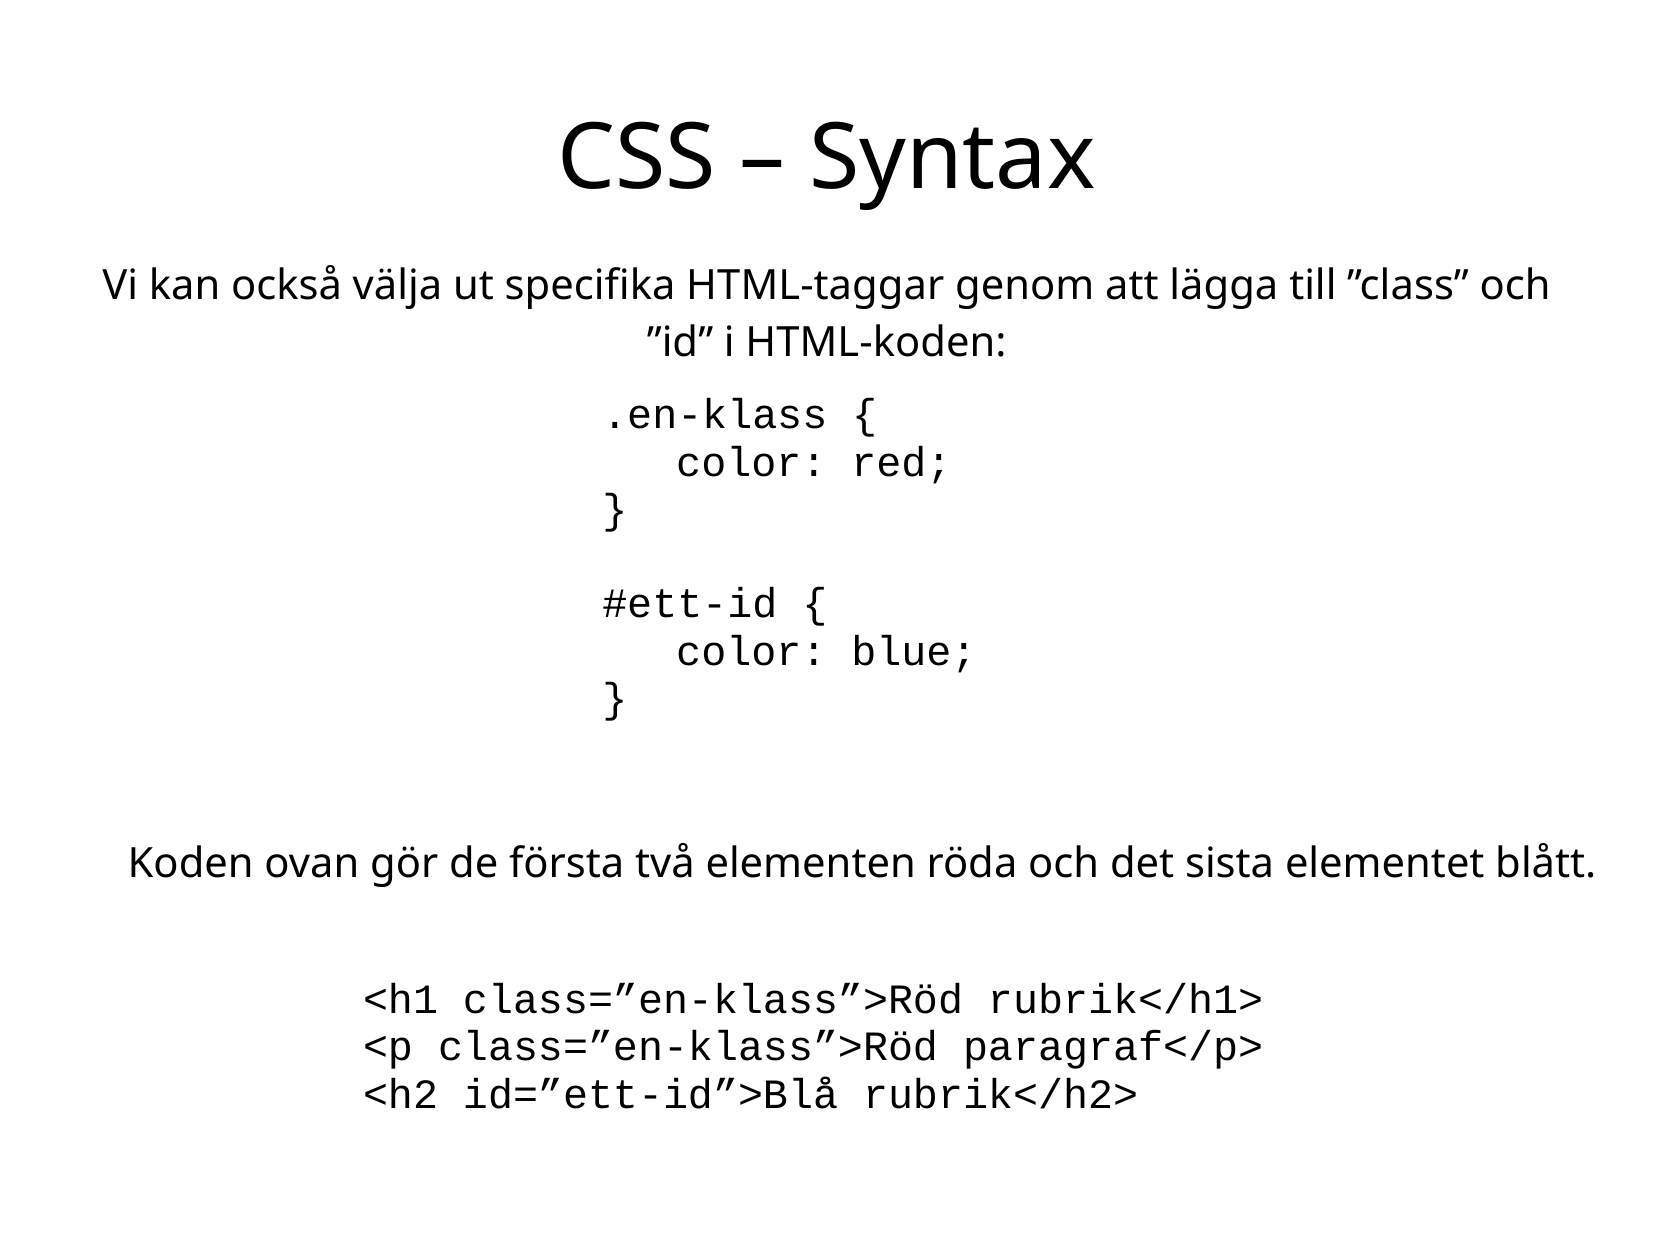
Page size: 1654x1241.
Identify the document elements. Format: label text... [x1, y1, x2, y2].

title CSS – Syntax [82, 49, 1571, 235]
title <h1 class=”en-klass”>Röd rubrik</h1> <p class=”en-klass”>Röd paragraf</p> <h2 id=”ett-id”>Blå rubrik</h2> [363, 974, 1291, 1126]
title .en-klass { color: red; } #ett-id { color: blue; } [602, 392, 1099, 727]
title Koden ovan gör de första två elementen röda och det sista elementet blått. [118, 785, 1607, 937]
title Vi kan också välja ut specifika HTML-taggar genom att lägga till ”class” och ”id” i HTML-koden: [82, 235, 1571, 387]
